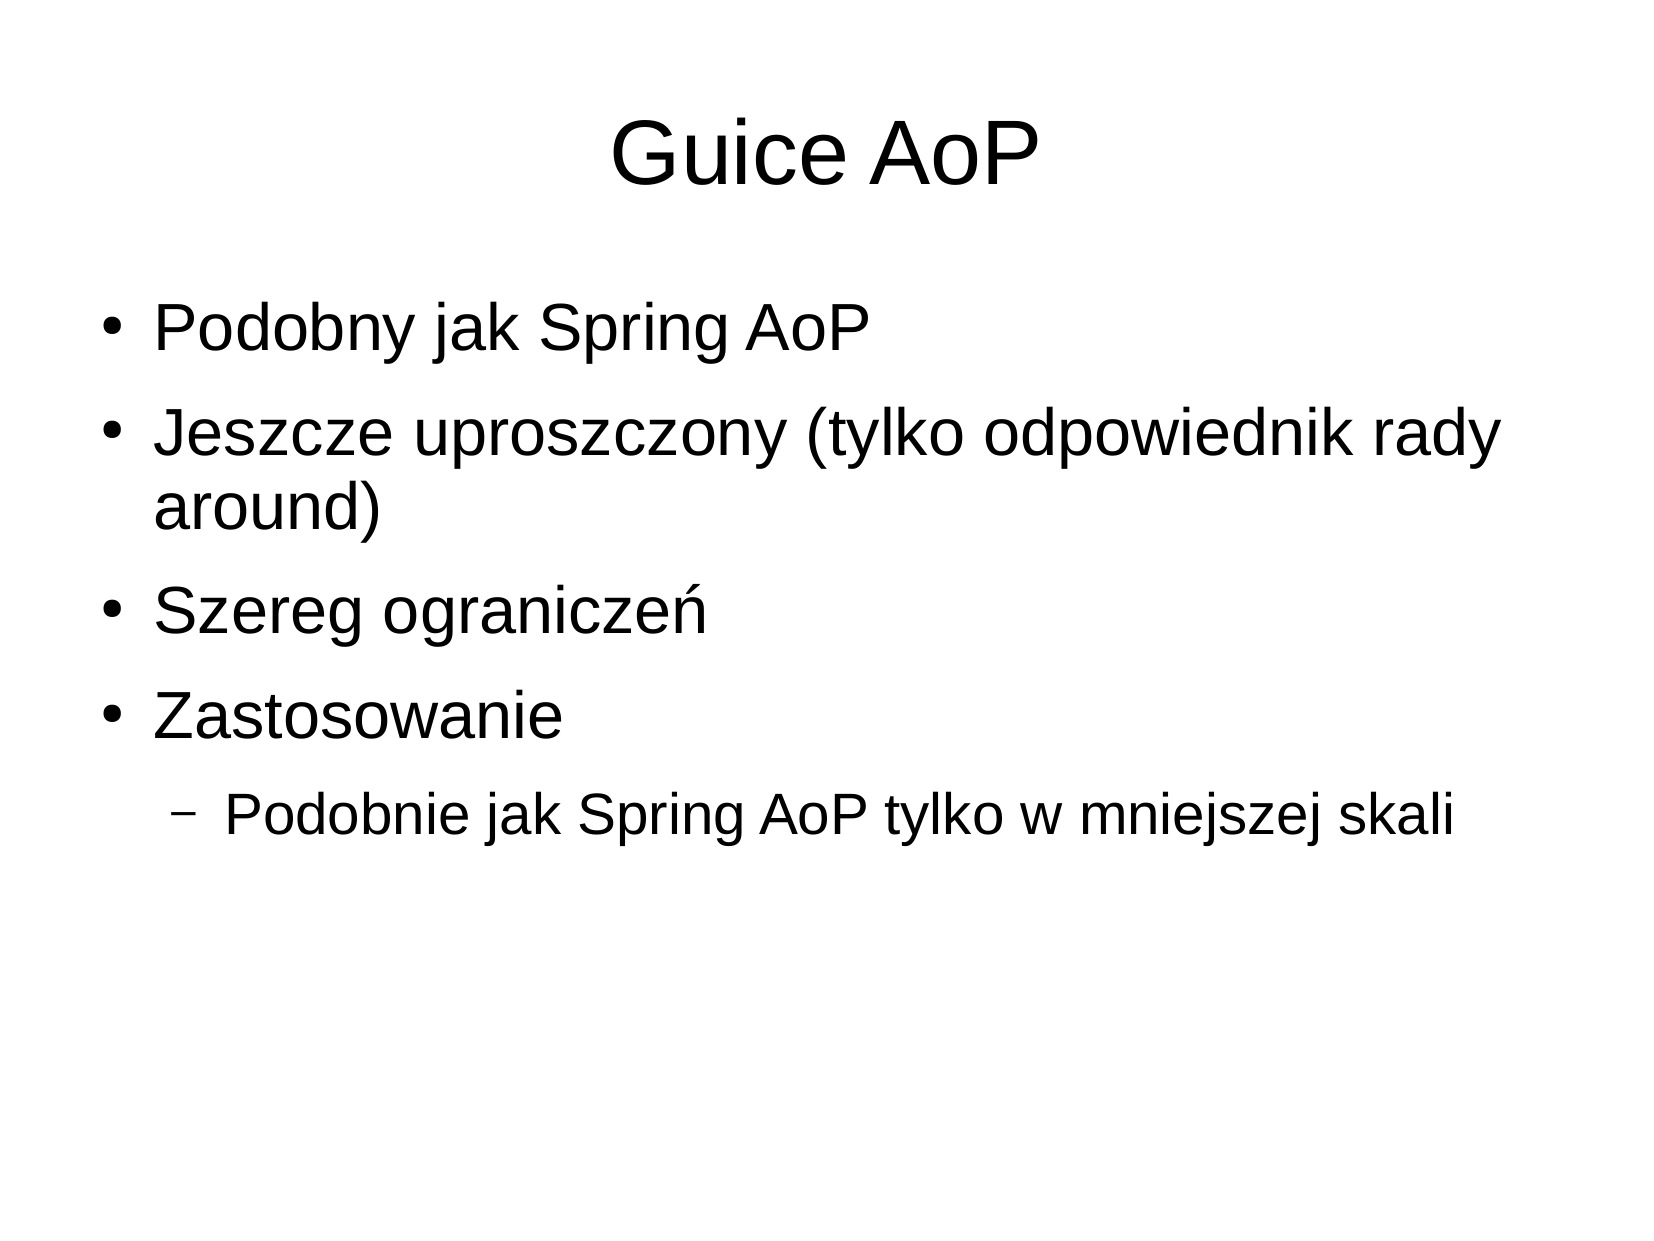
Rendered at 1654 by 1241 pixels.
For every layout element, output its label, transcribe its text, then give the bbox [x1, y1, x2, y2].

list Podobny jak Spring AoP Jeszcze uproszczony (tylko odpowiednik rady around) Szereg ograniczeń Zastosowanie Podobnie jak Spring AoP tylko w mniejszej skali [82, 290, 1538, 1010]
title Guice AoP [82, 49, 1571, 257]
